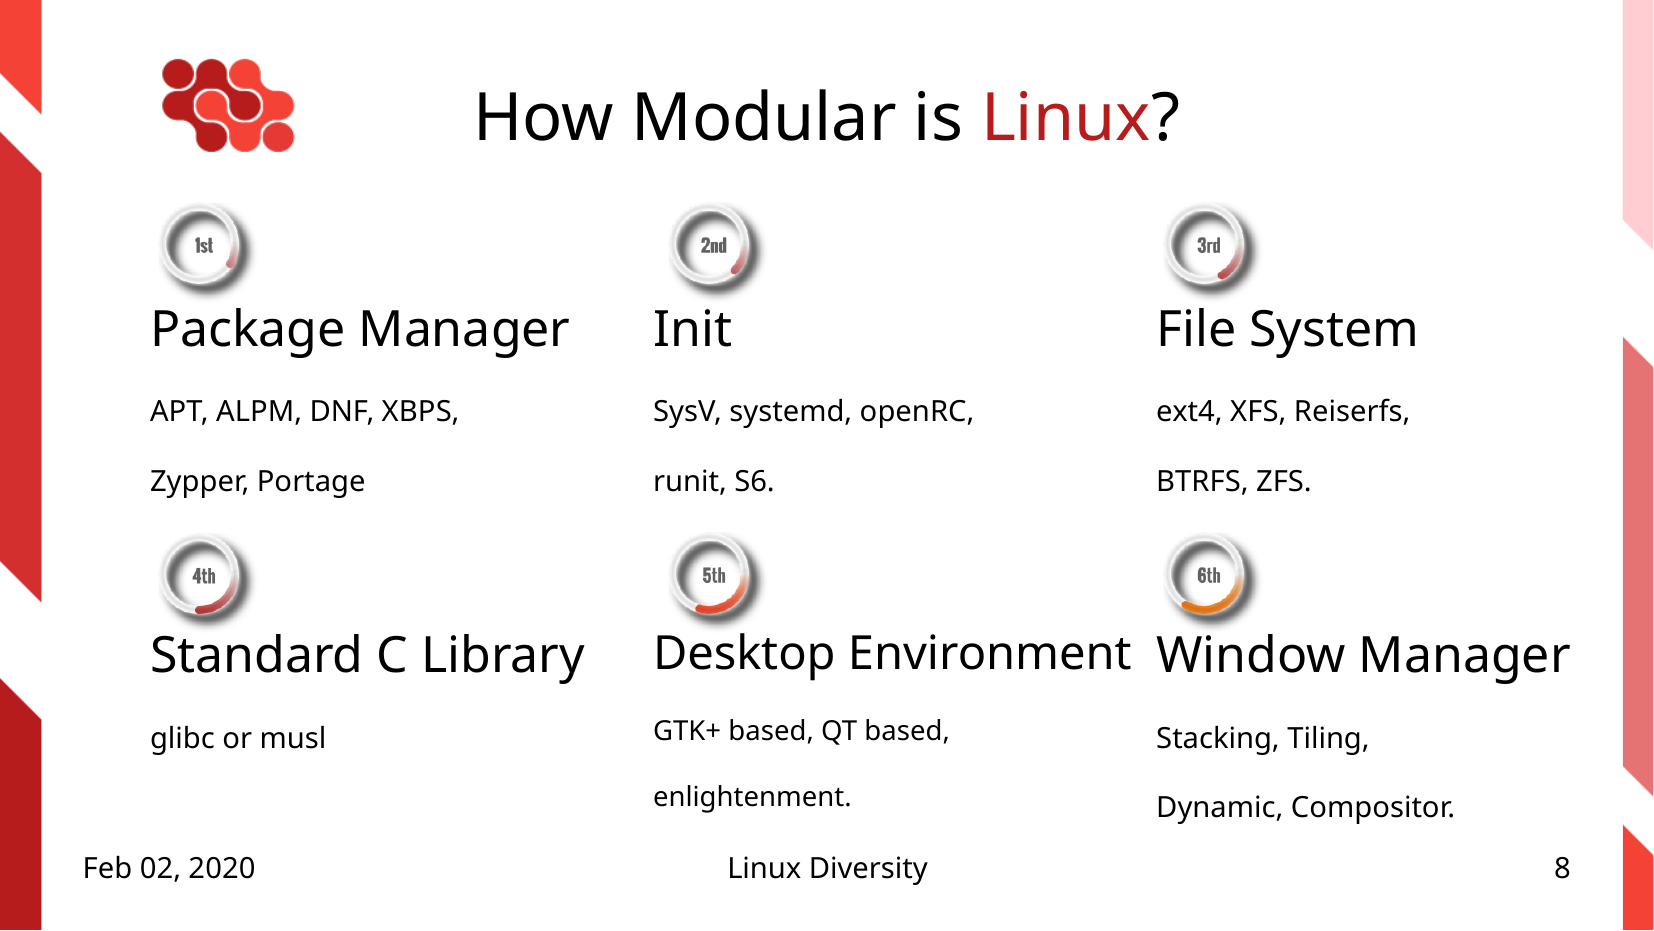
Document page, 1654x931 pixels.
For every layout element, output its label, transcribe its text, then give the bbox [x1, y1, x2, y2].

list Init SysV, systemd, openRC, runit, S6. [653, 292, 1133, 550]
list Desktop Environment GTK+ based, QT based, enlightenment. [653, 619, 1133, 877]
list File System ext4, XFS, Reiserfs, BTRFS, ZFS. [1156, 292, 1636, 550]
title How Modular is Linux? [82, 37, 1571, 193]
list Window Manager Stacking, Tiling, Dynamic, Compositor. [1156, 619, 1636, 877]
list Standard C Library glibc or musl [150, 619, 630, 877]
picture [0, 0, 1654, 930]
list Package Manager APT, ALPM, DNF, XBPS, Zypper, Portage [150, 292, 630, 550]
